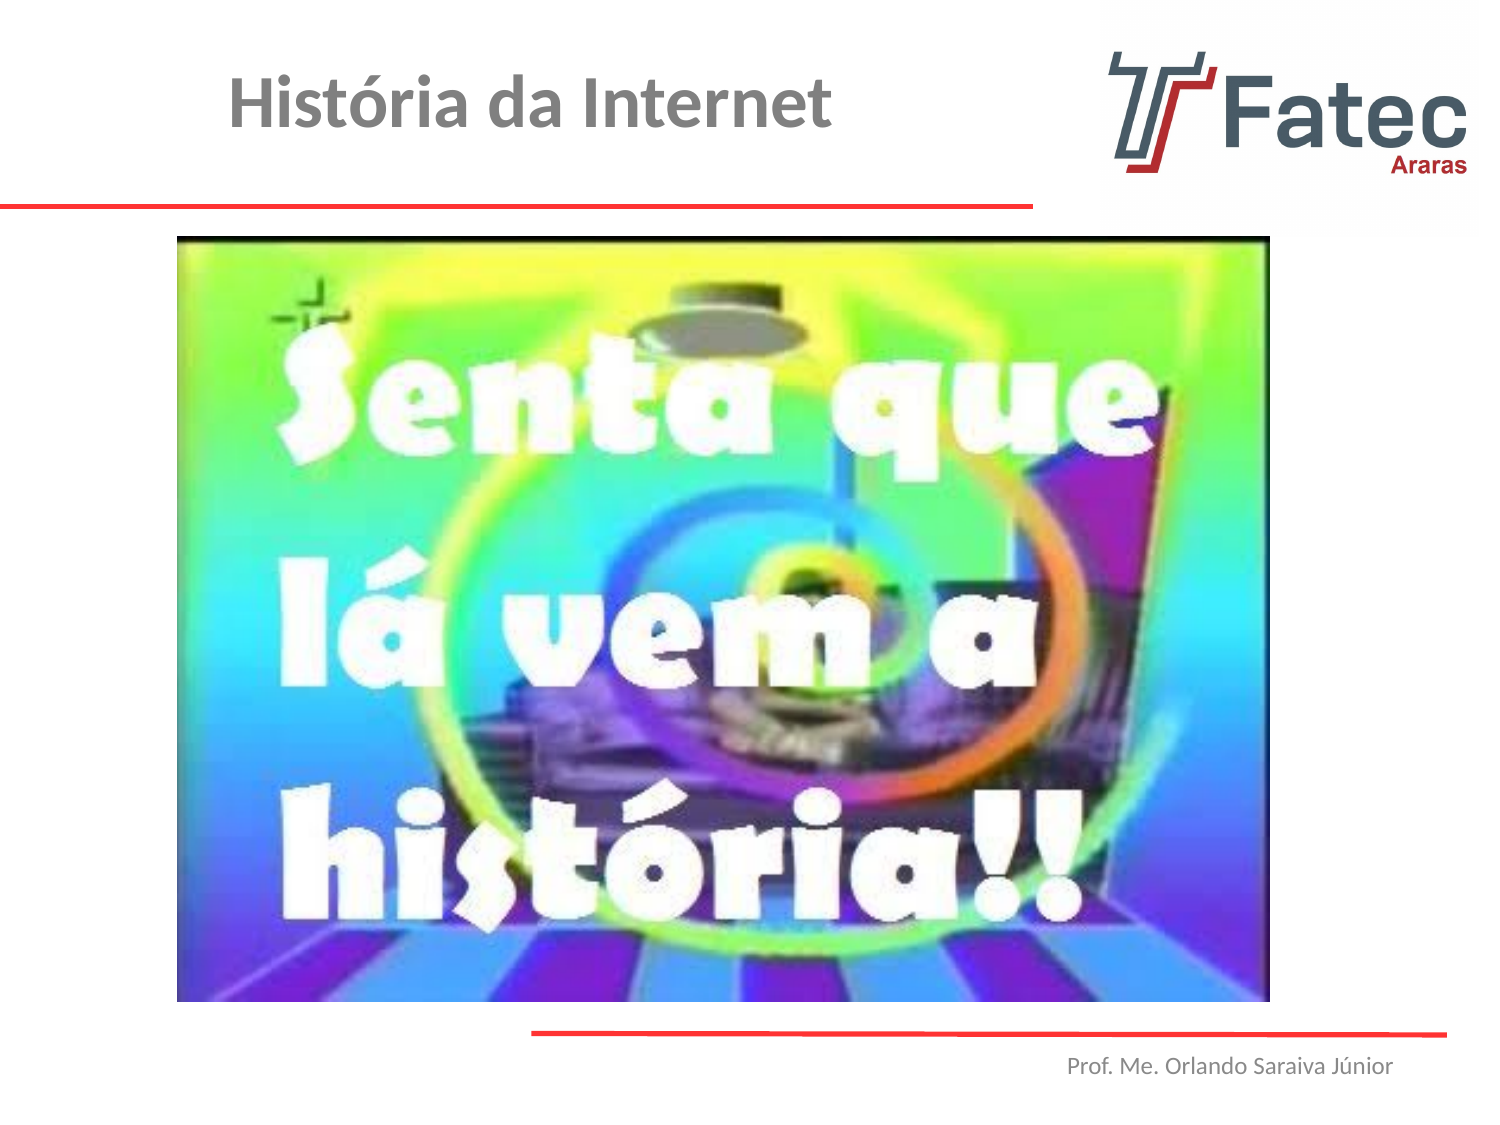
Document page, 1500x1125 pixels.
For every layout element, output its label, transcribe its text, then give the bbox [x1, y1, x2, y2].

picture [177, 0, 1479, 1002]
title História da Internet [0, 45, 1063, 233]
